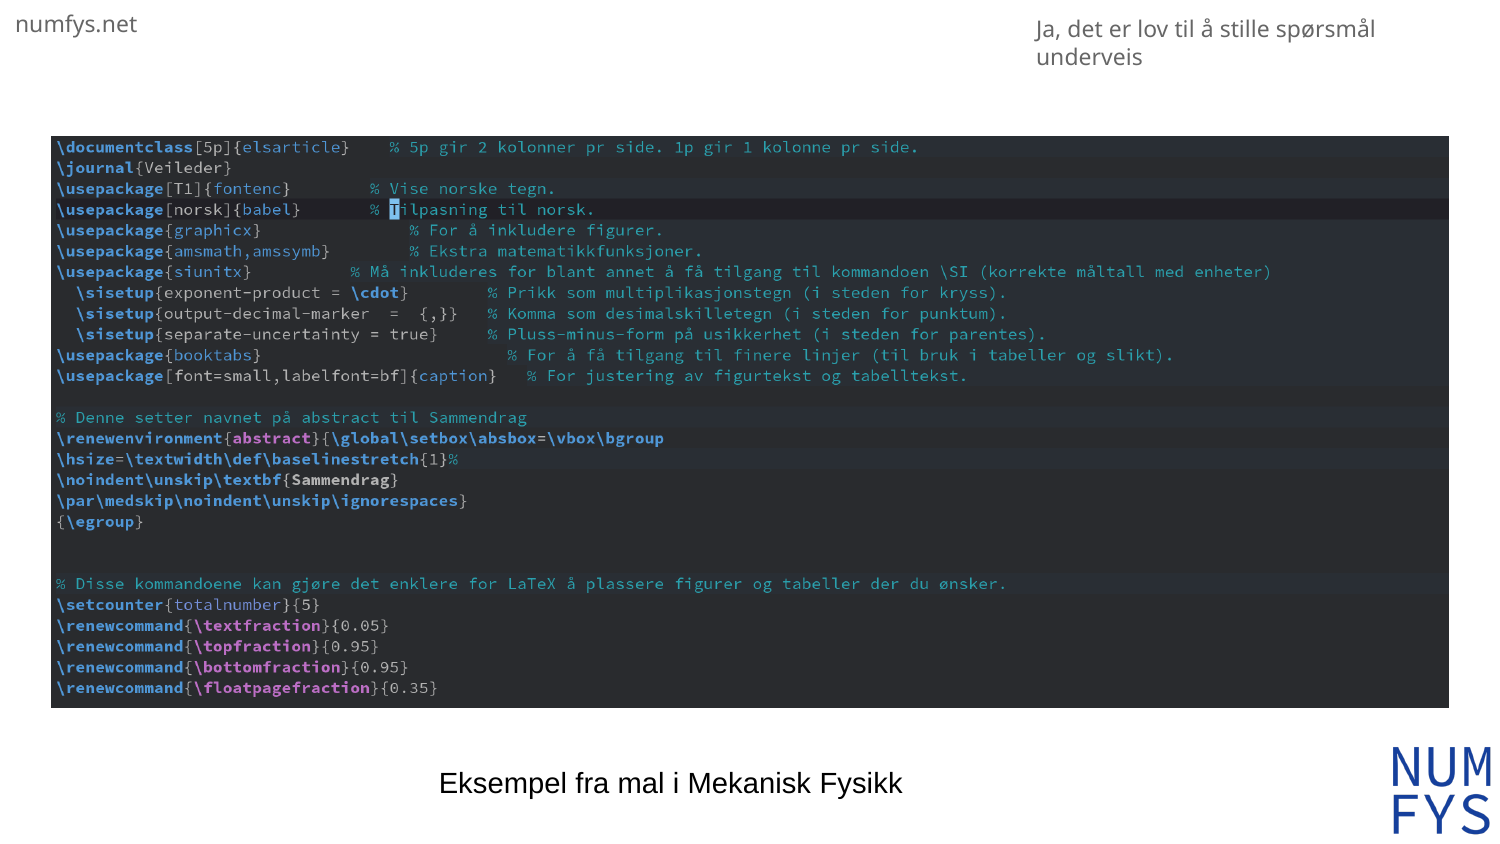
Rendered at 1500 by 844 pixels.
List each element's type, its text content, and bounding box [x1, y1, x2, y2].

text_box Eksempel fra mal i Mekanisk Fysikk [423, 749, 1077, 826]
picture [1383, 737, 1500, 844]
picture [51, 136, 1449, 708]
